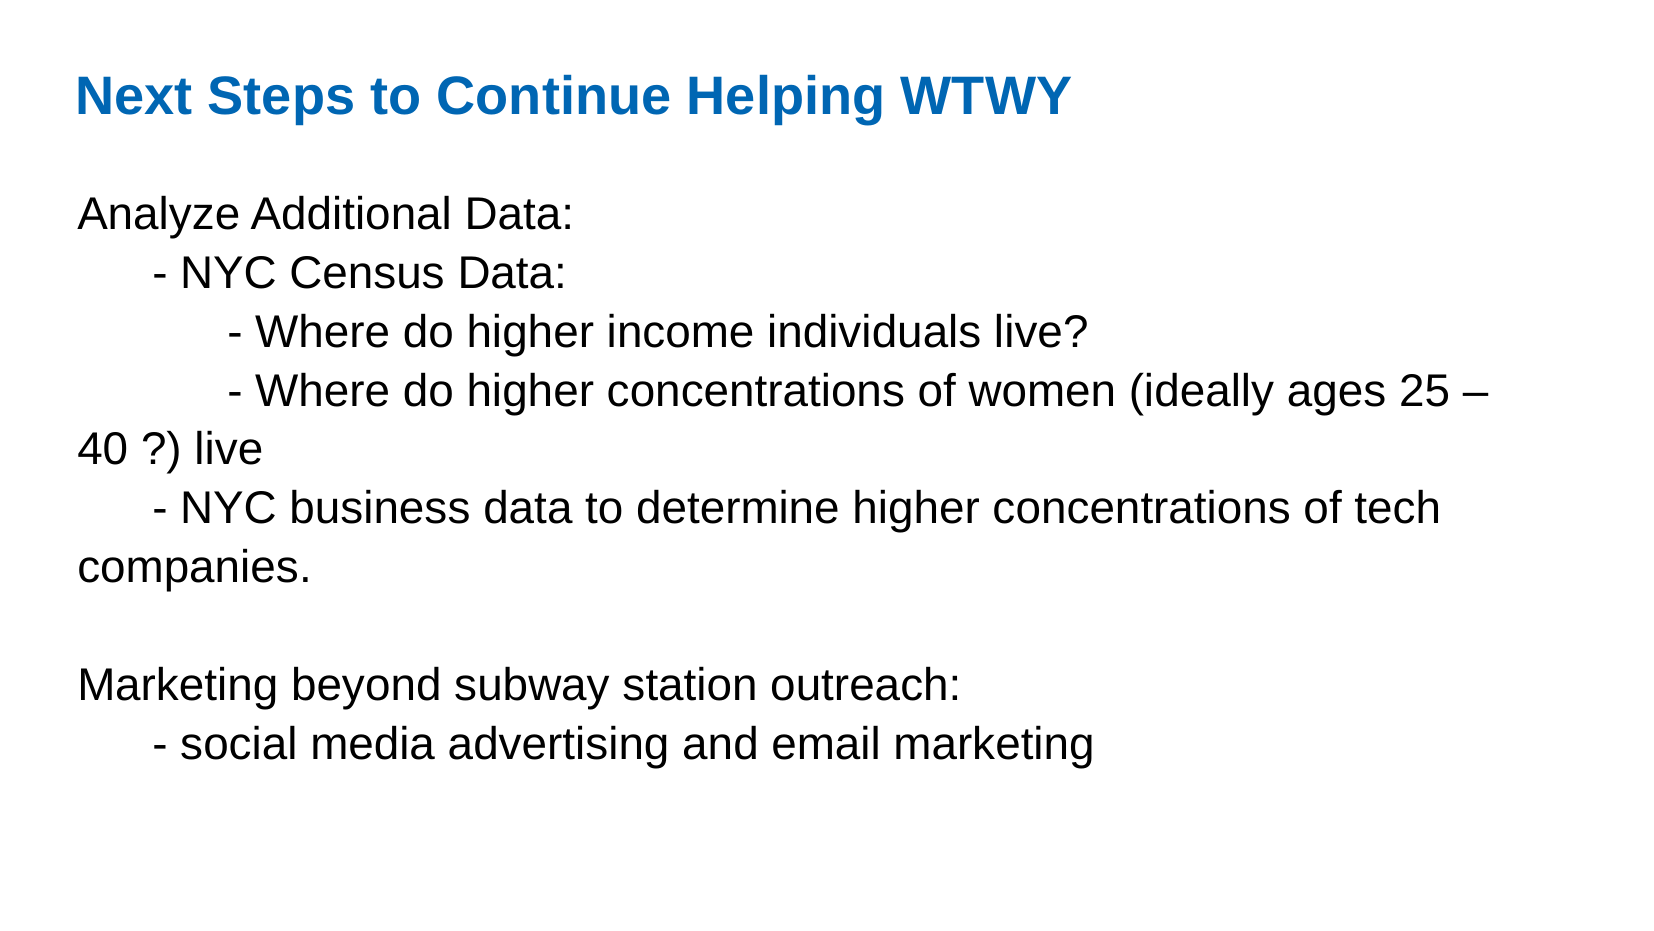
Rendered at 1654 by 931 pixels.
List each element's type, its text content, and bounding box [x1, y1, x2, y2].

title Next Steps to Continue Helping WTWY [0, 5, 1381, 187]
text_box Analyze Additional Data: - NYC Census Data: - Where do higher income individuals live? - Where do higher concentrations of women (ideally ages 25 – 40 ?) live - NYC business data to determine higher concentrations of tech companies. Marketing beyond subway station outreach: - social media advertising and email marketing [62, 172, 1548, 890]
